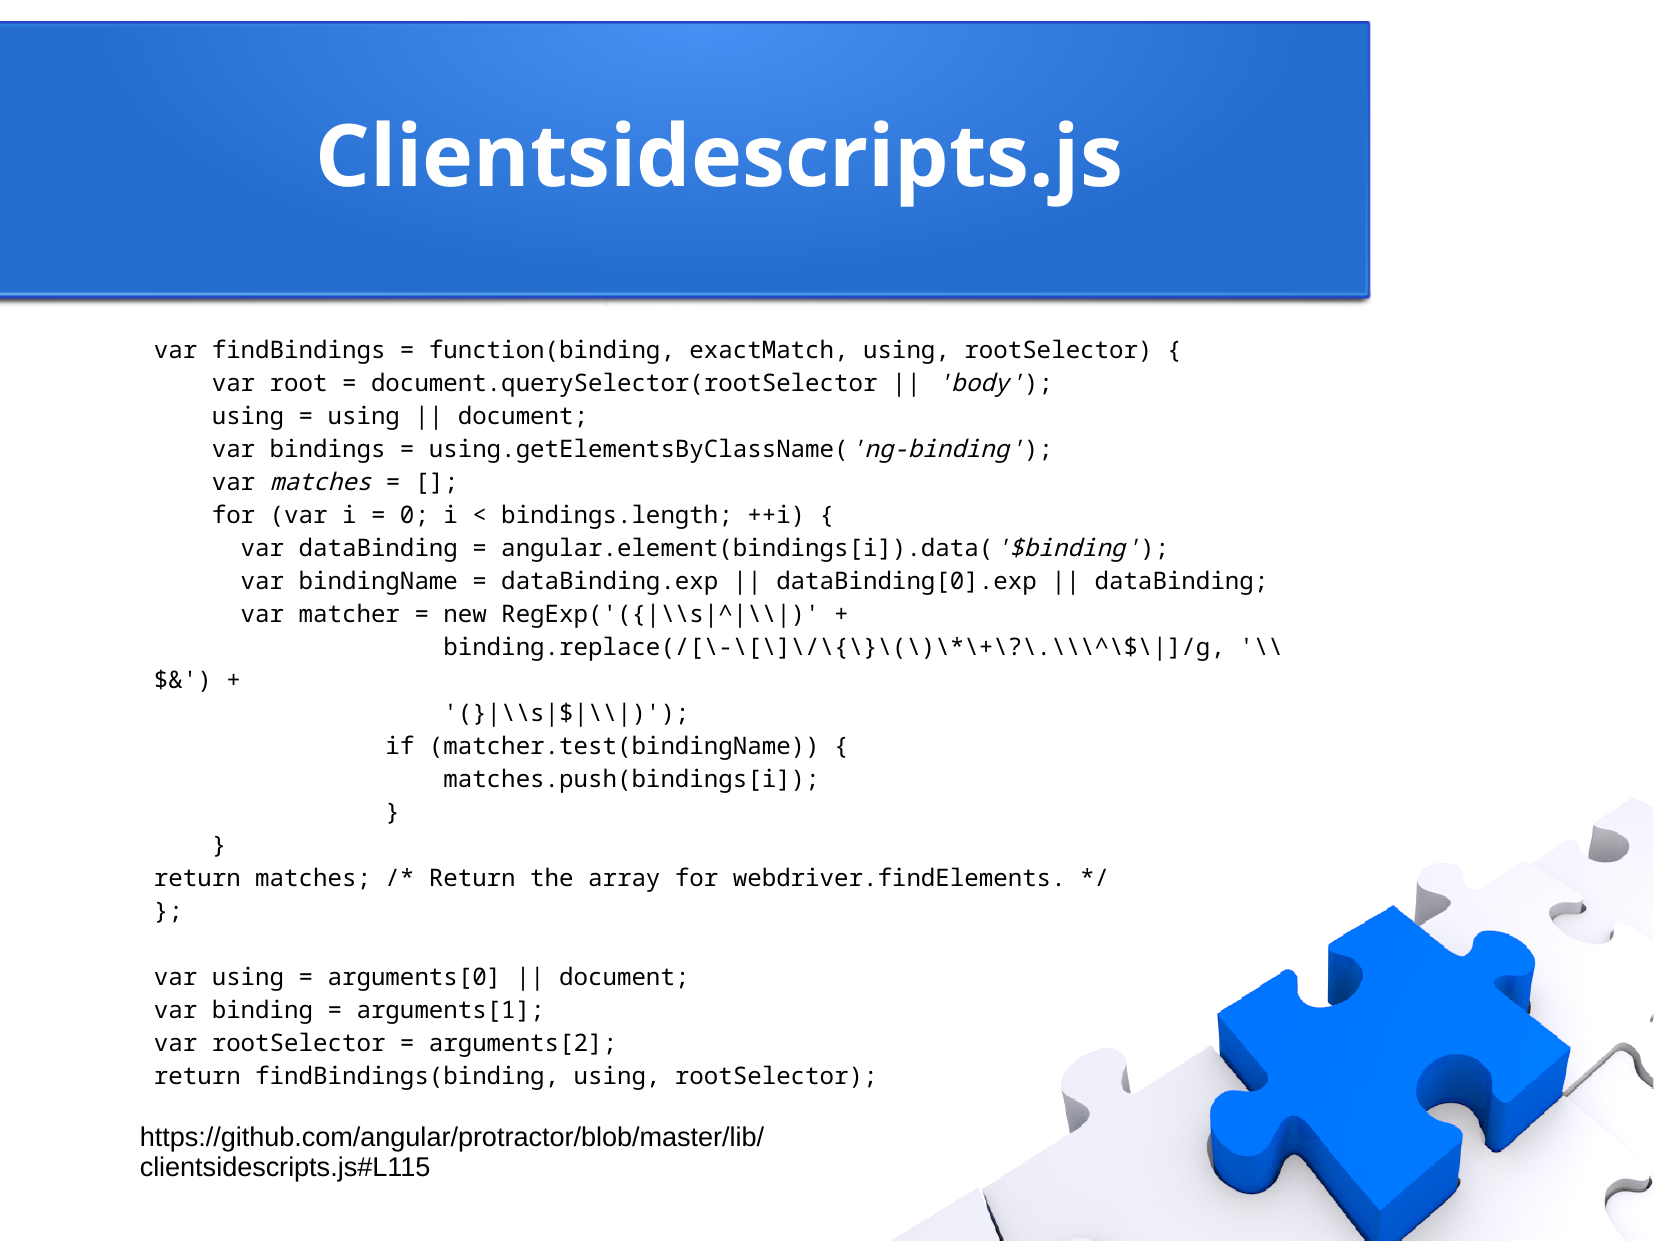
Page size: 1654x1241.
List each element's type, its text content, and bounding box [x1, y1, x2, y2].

title Clientsidescripts.js [82, 49, 1356, 257]
text_box https://github.com/angular/protractor/blob/master/lib/clientsidescripts.js#L115 [124, 1114, 1000, 1190]
list var findBindings = function(binding, exactMatch, using, rootSelector) { var root = document.querySelector(rootSelector || 'body'); using = using || document; var bindings = using.getElementsByClassName('ng-binding'); var matches = []; for (var i = 0; i < bindings.length; ++i) { var dataBinding = angular.element(bindings[i]).data('$binding'); var bindingName = dataBinding.exp || dataBinding[0].exp || dataBinding; var matcher = new RegExp('({|\\s|^|\\|)' + binding.replace(/[\-\[\]\/\{\}\(\)\*\+\?\.\\\^\$\|]/g, '\\$&') + '(}|\\s|$|\\|)'); if (matcher.test(bindingName)) { matches.push(bindings[i]); } } return matches; /* Return the array for webdriver.findElements. */ }; var using = arguments[0] || document; var binding = arguments[1]; var rootSelector = arguments[2]; return findBindings(binding, using, rootSelector); [82, 332, 1318, 1100]
picture [0, 21, 1375, 307]
picture [872, 655, 1654, 1241]
